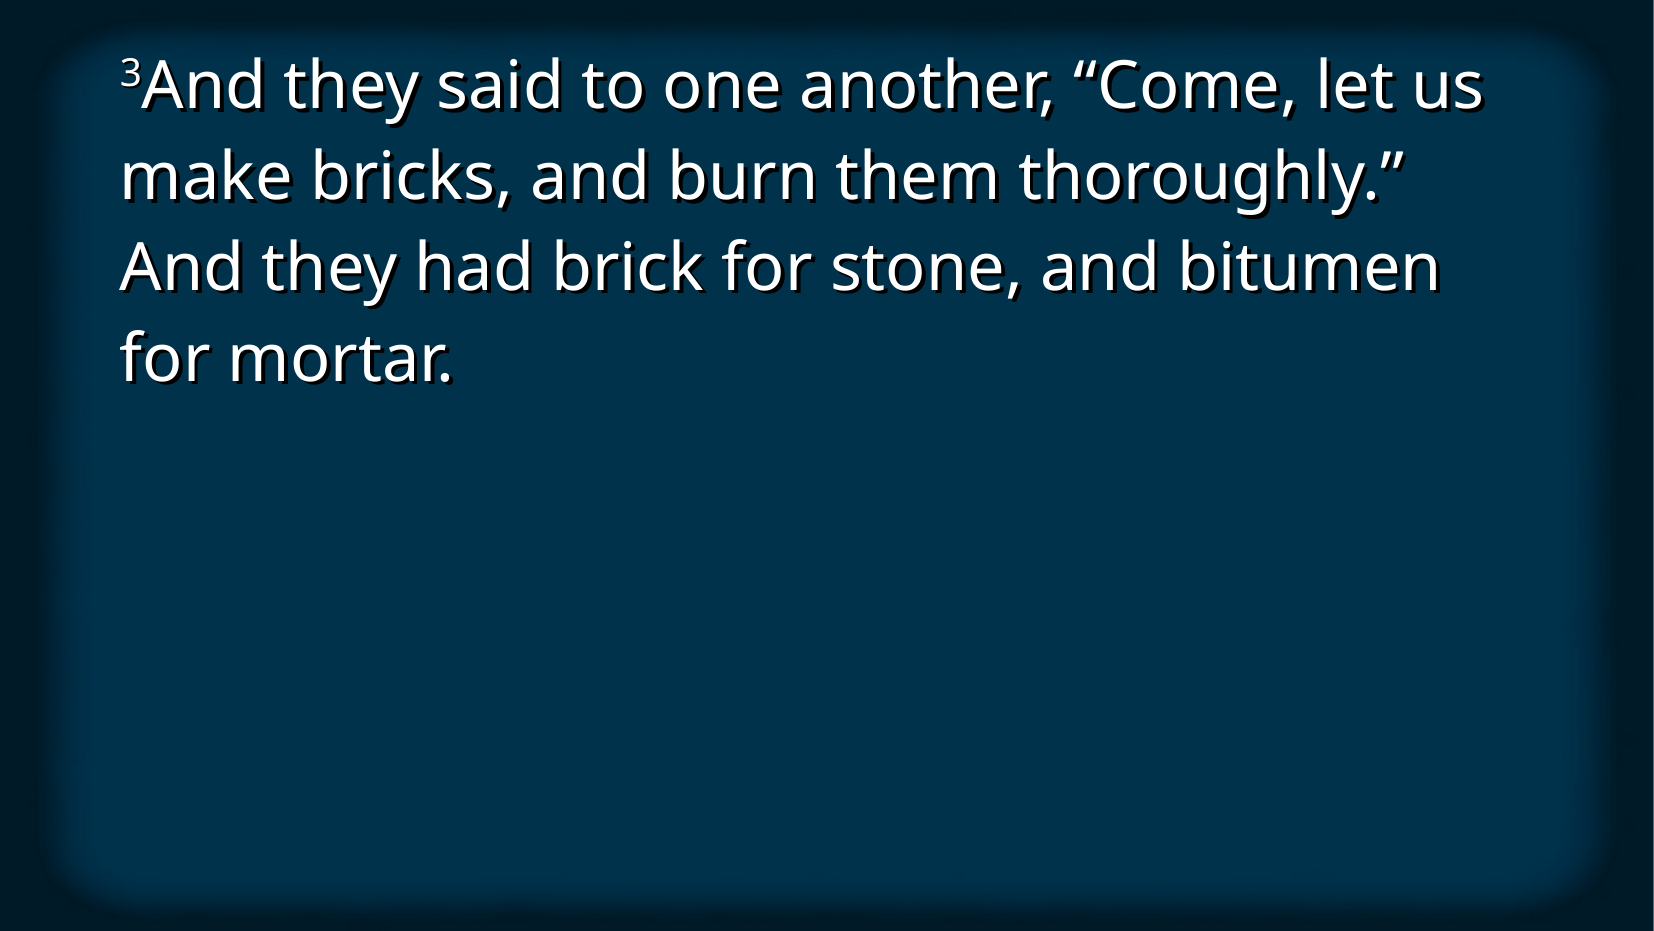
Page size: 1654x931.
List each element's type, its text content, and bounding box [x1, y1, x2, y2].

picture [0, 0, 1654, 931]
text_box 3And they said to one another, “Come, let us make bricks, and burn them thoroughly.” And they had brick for stone, and bitumen for mortar. [105, 30, 1561, 400]
